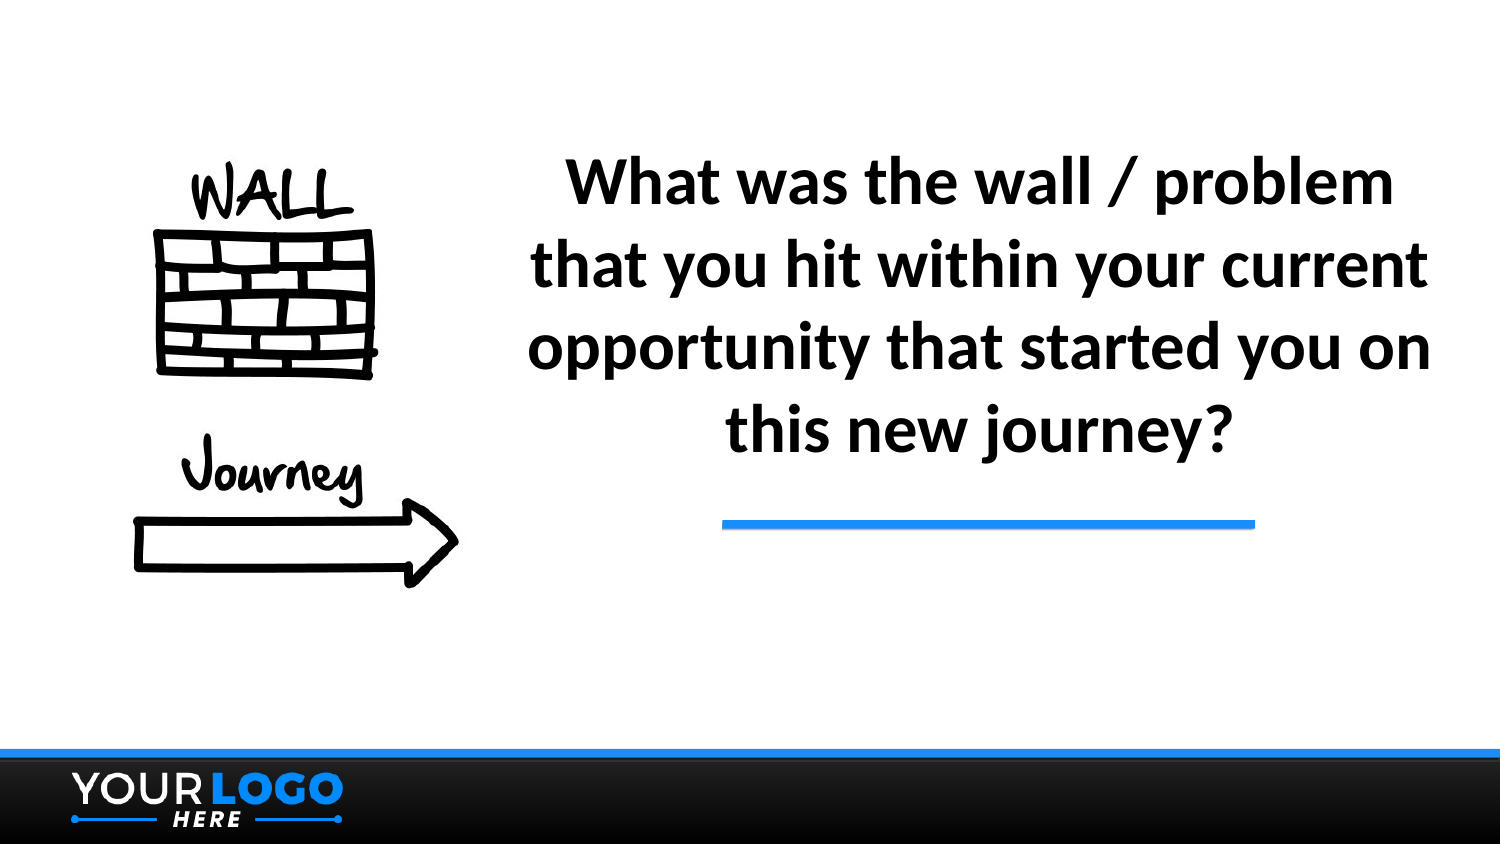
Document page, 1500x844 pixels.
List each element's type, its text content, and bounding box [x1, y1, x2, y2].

text_box [722, 520, 1256, 529]
picture [66, 766, 346, 831]
text_box What was the wall / problem that you hit within your current opportunity that started you on this new journey? [503, 128, 1459, 474]
picture [123, 131, 544, 644]
